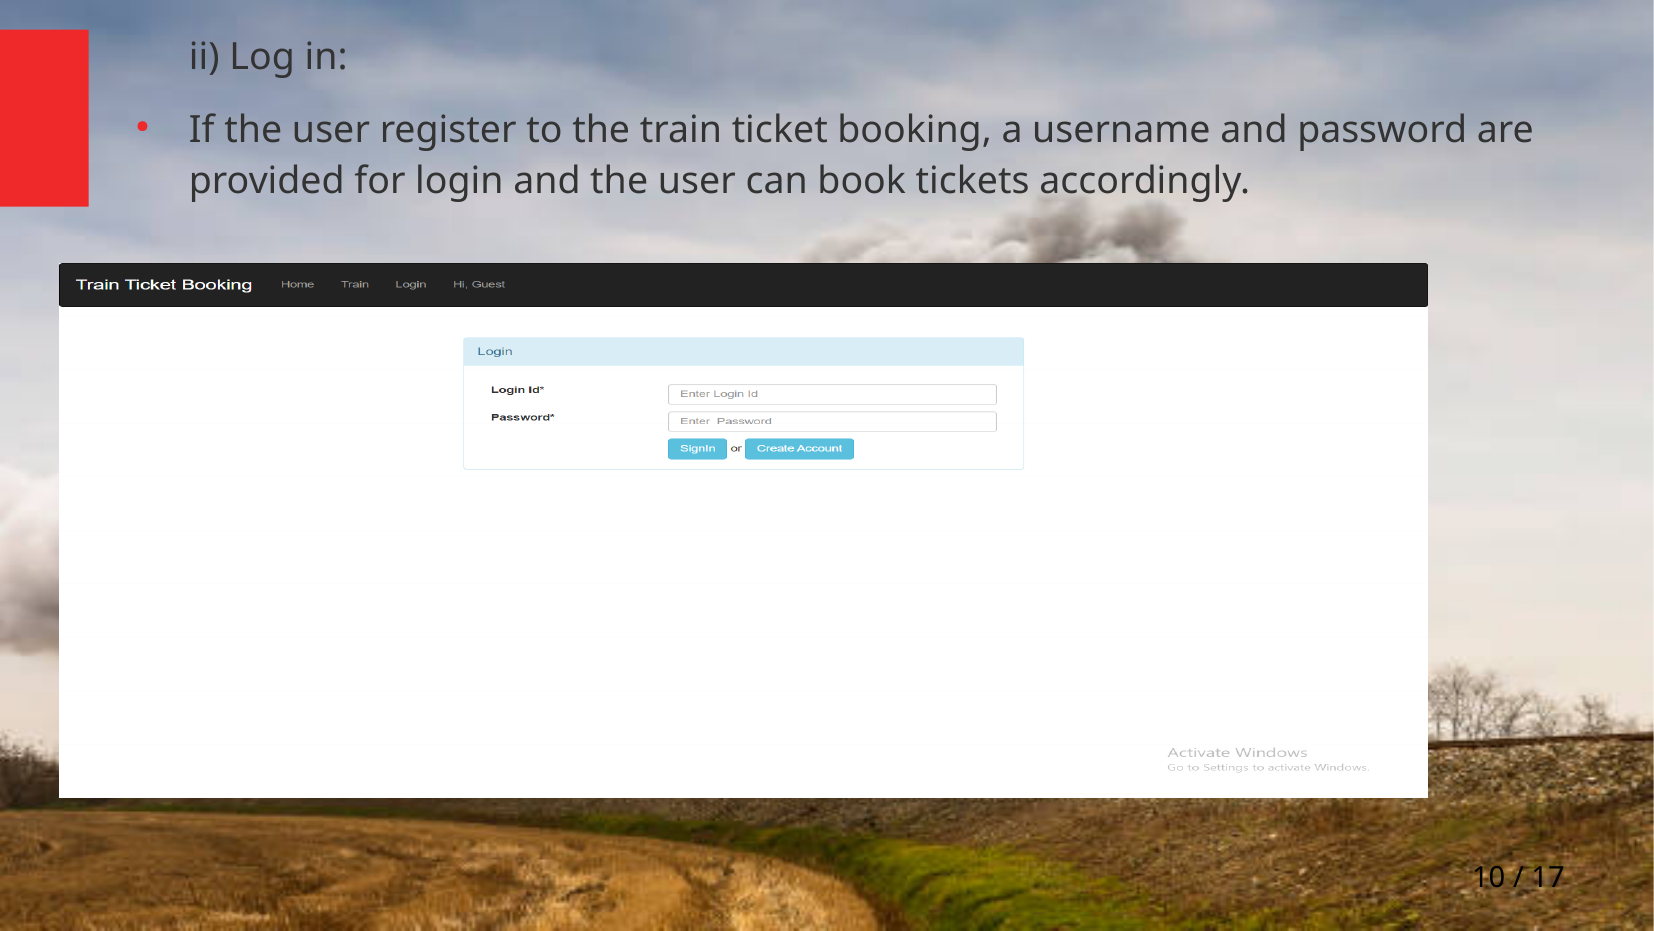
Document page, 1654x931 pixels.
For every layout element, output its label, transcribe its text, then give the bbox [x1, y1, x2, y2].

list ii) Log in: If the user register to the train ticket booking, a username and password are provided for login and the user can book tickets accordingly. [118, 29, 1595, 827]
picture [0, 0, 1654, 931]
